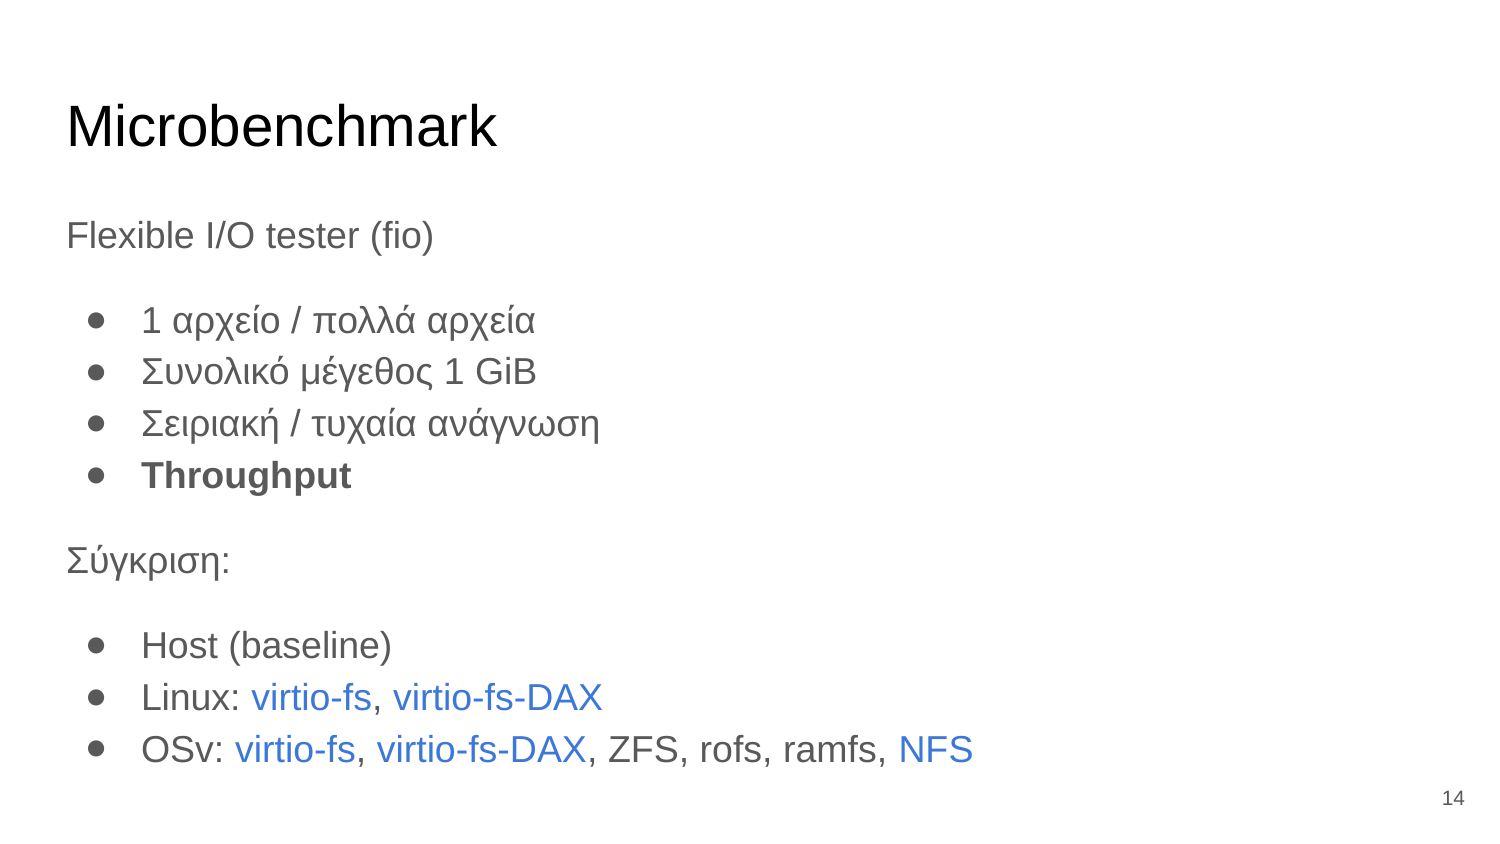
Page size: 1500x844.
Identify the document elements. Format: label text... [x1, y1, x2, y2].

slide_number <number> [1389, 764, 1480, 830]
title Microbenchmark [51, 72, 1449, 167]
list Flexible I/O tester (fio) 1 αρχείο / πολλά αρχεία Συνολικό μέγεθος 1 GiB Σειριακή / τυχαία ανάγνωση Throughput Σύγκριση: Host (baseline) Linux: virtio-fs, virtio-fs-DAX OSv: virtio-fs, virtio-fs-DAX, ZFS, rofs, ramfs, NFS [51, 189, 1449, 750]
